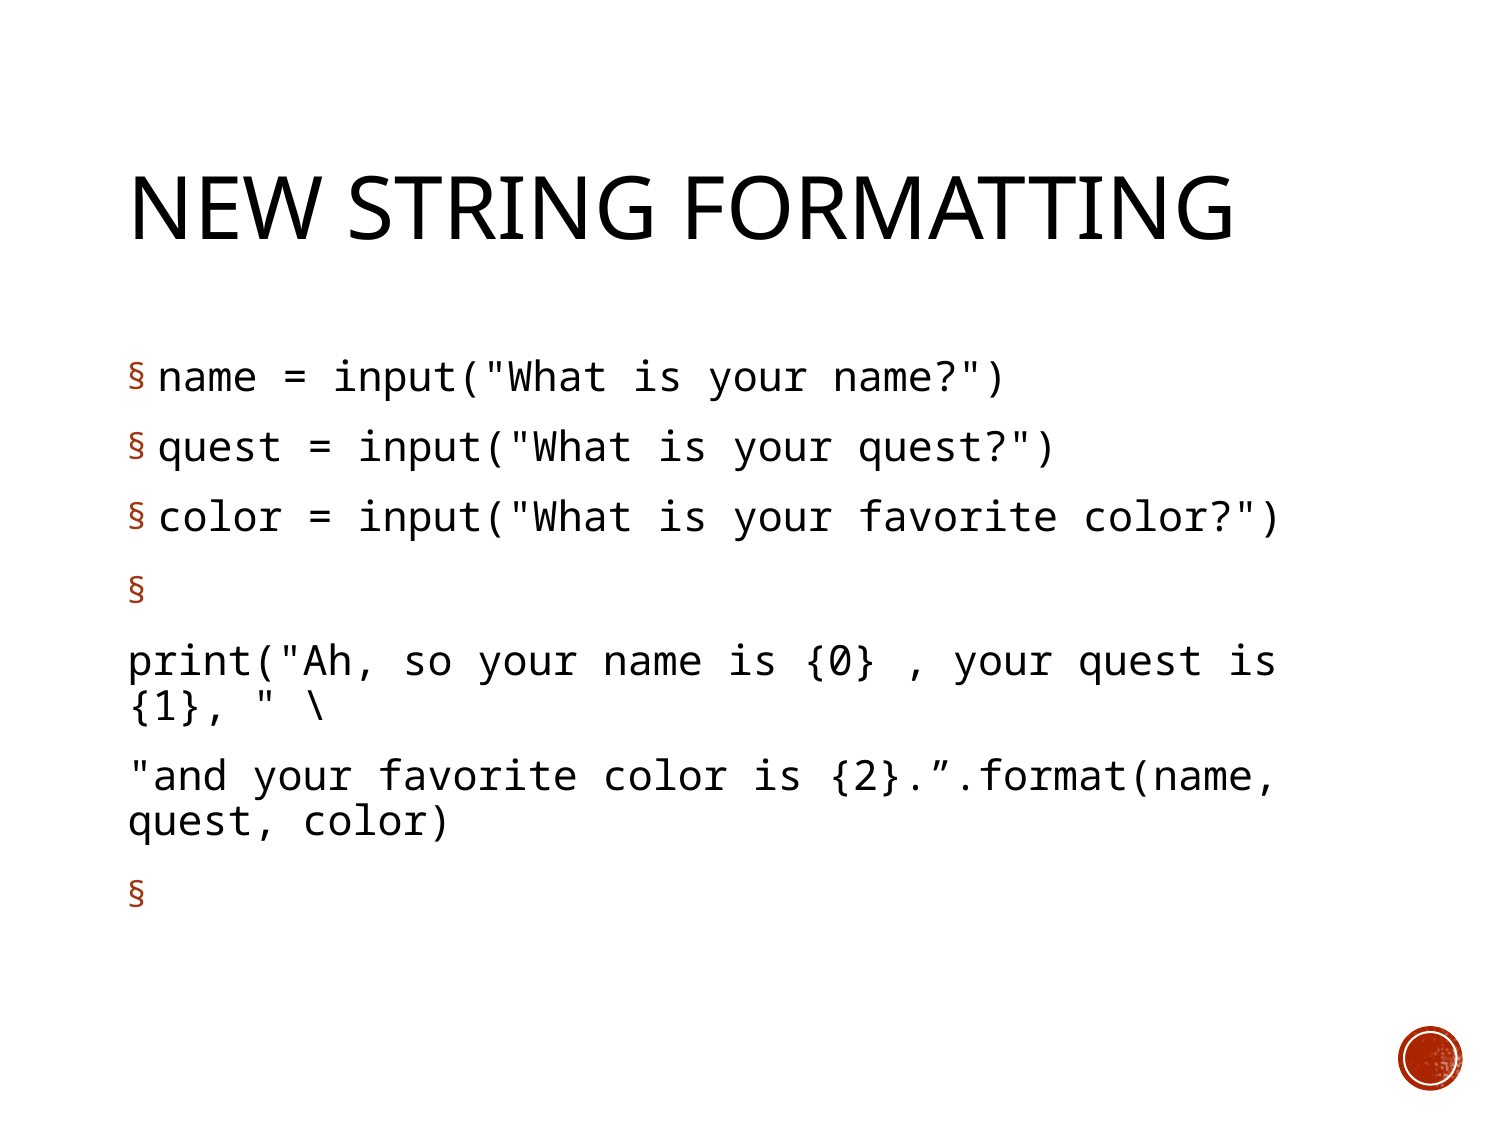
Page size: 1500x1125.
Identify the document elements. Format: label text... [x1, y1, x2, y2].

list name = input("What is your name?") quest = input("What is your quest?") color = input("What is your favorite color?") print("Ah, so your name is {0} , your quest is {1}, " \ "and your favorite color is {2}.”.format(name, quest, color) [112, 348, 1388, 1013]
title NEW String Formatting [112, 79, 1388, 344]
